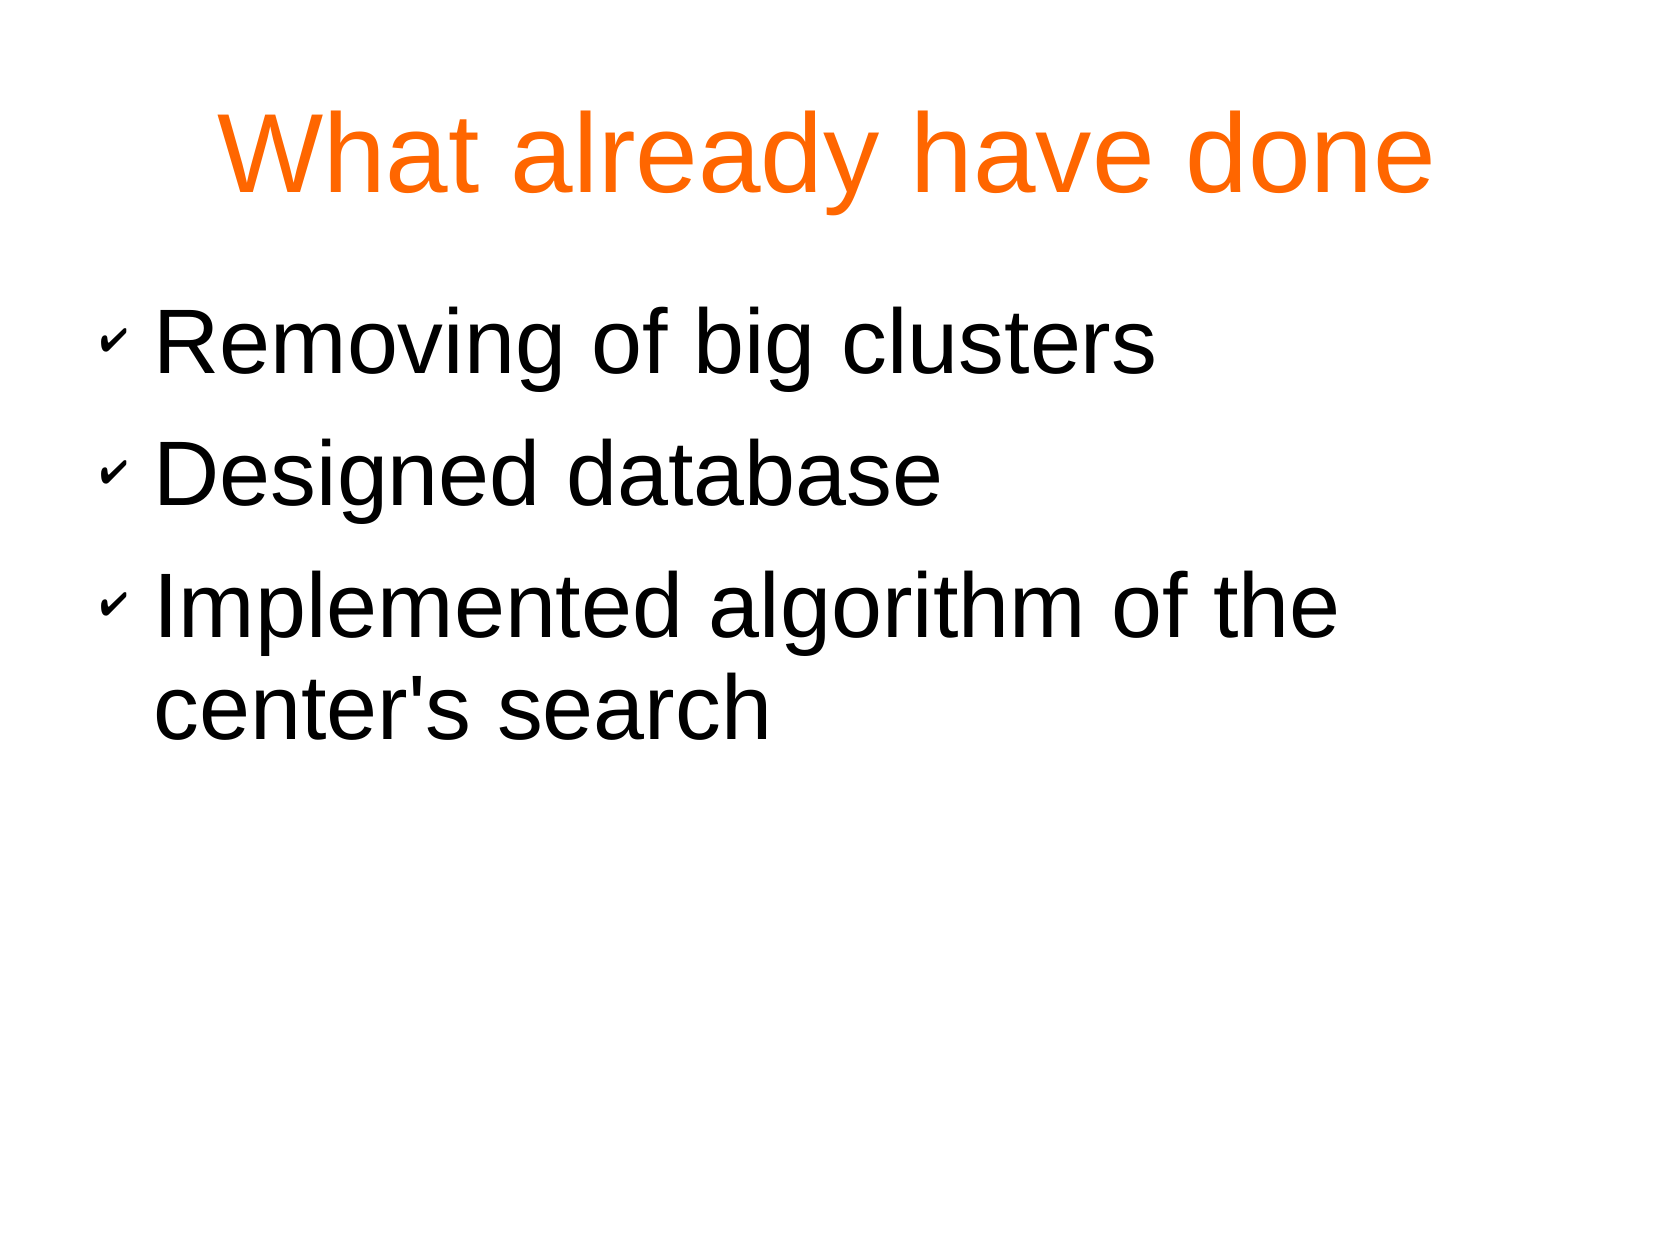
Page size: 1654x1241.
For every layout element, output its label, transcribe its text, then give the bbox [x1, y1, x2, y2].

list Removing of big clusters Designed database Implemented algorithm of the center's search [82, 290, 1571, 1010]
title What already have done [82, 49, 1571, 257]
